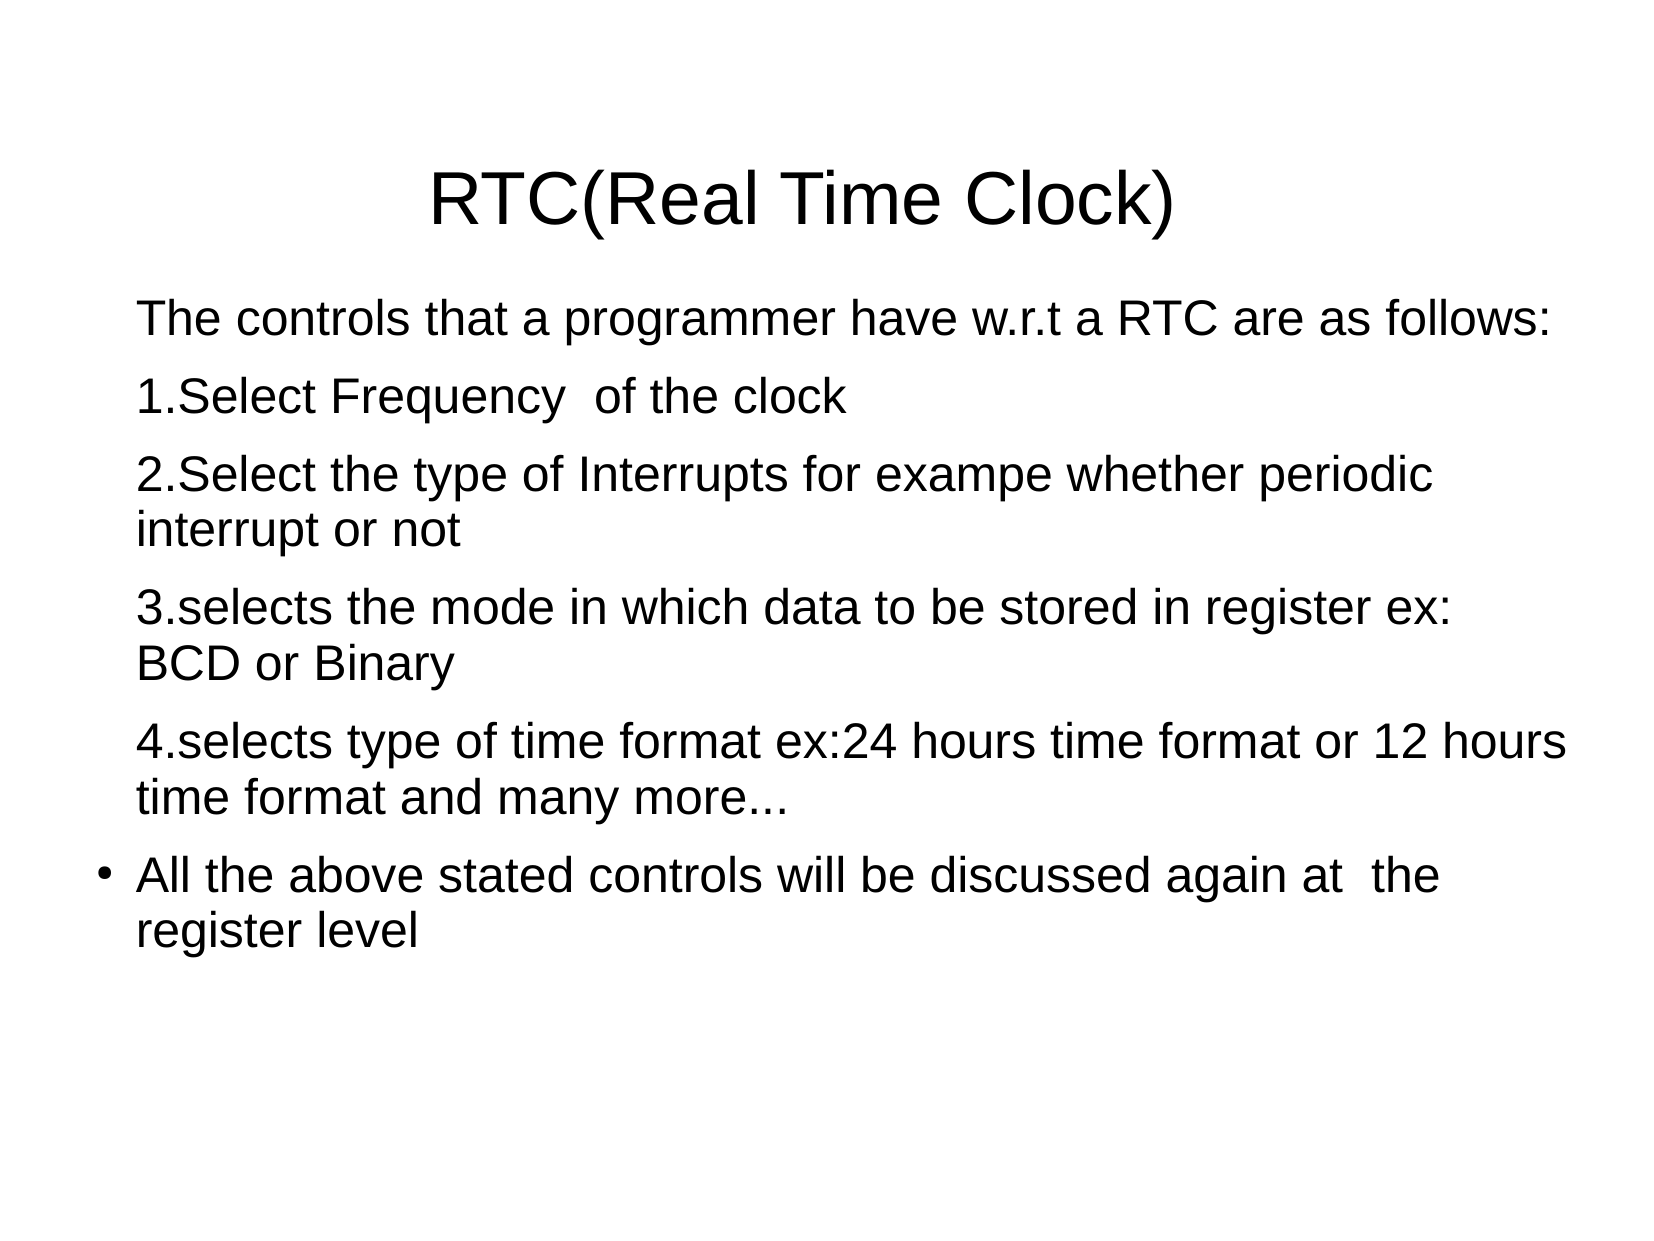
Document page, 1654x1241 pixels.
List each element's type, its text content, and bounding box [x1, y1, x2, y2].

list The controls that a programmer have w.r.t a RTC are as follows: 1.Select Frequency of the clock 2.Select the type of Interrupts for exampe whether periodic interrupt or not 3.selects the mode in which data to be stored in register ex: BCD or Binary 4.selects type of time format ex:24 hours time format or 12 hours time format and many more... All the above stated controls will be discussed again at the register level [82, 290, 1571, 1010]
text_box RTC(Real Time Clock) [413, 149, 1192, 249]
